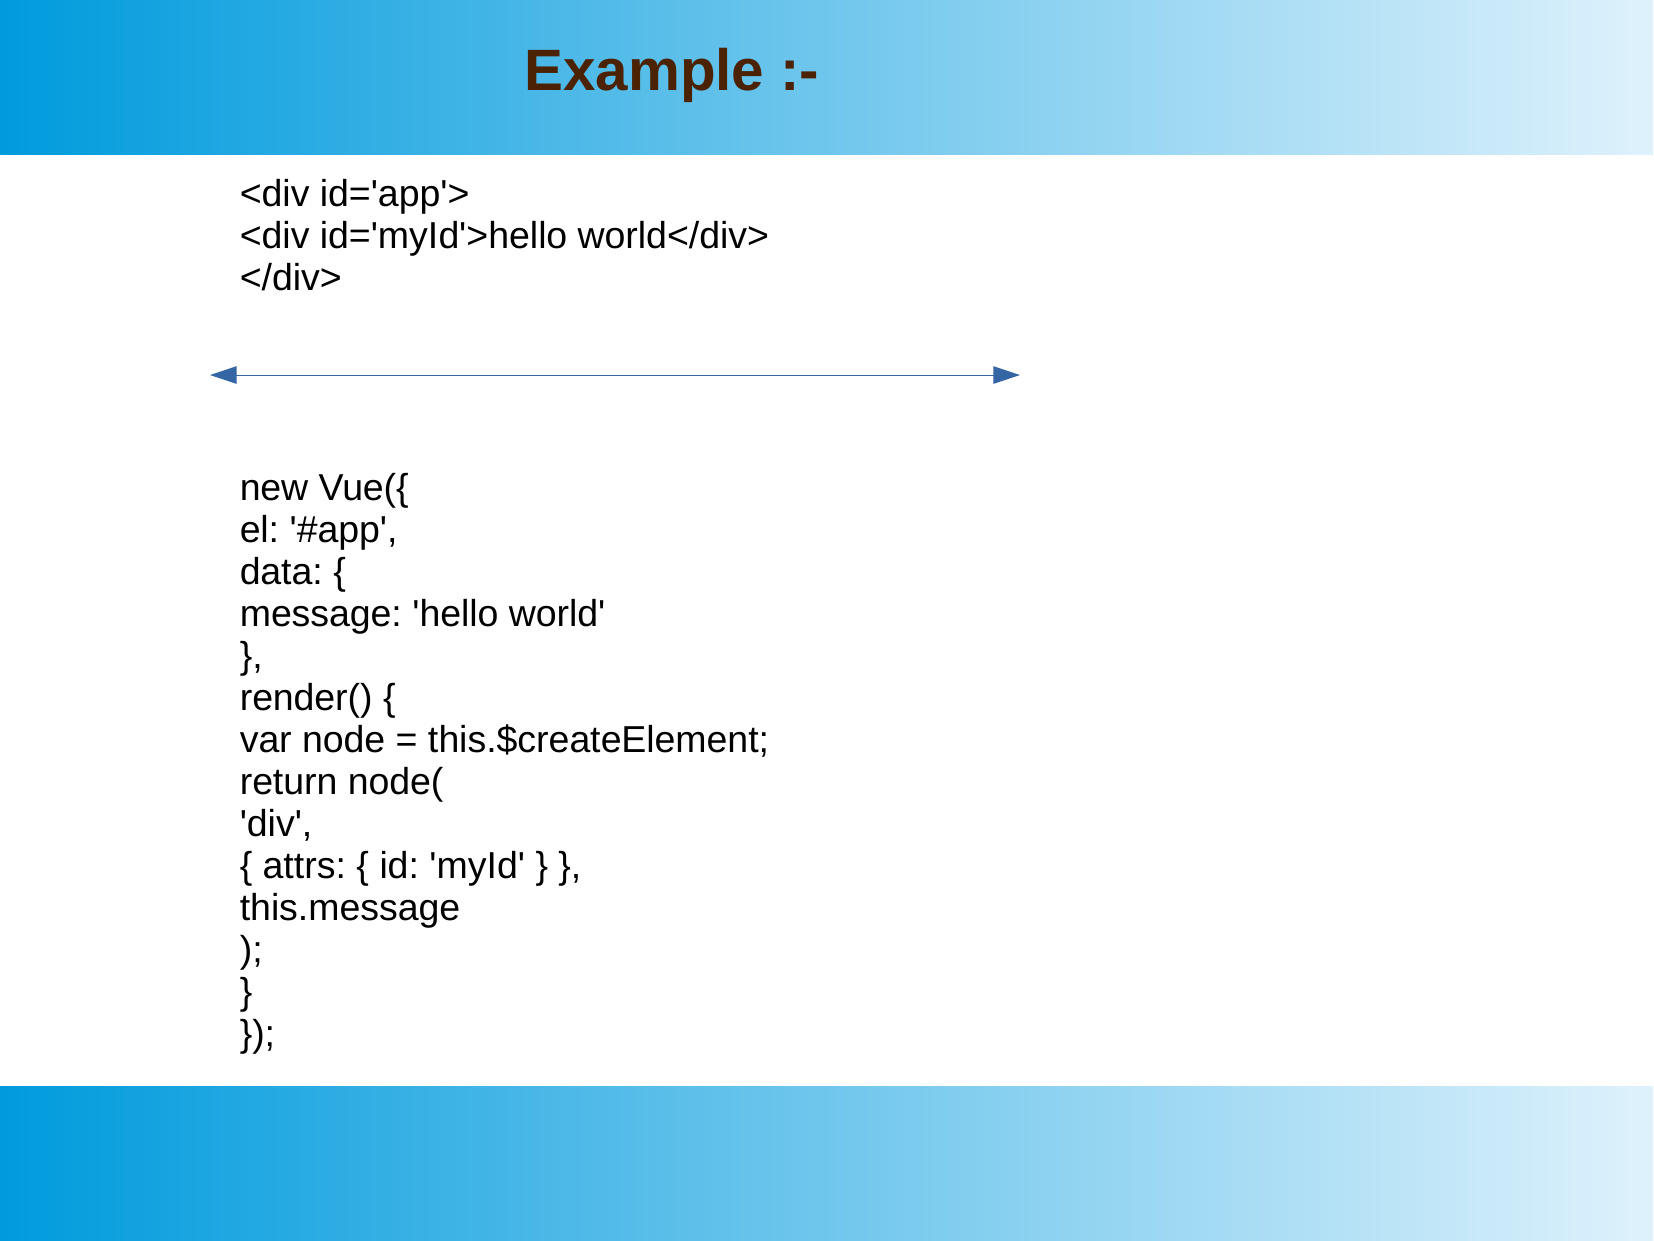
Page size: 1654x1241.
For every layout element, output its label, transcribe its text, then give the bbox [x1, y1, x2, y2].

text_box <div id='app'> <div id='myId'>hello world</div> </div> new Vue({ el: '#app', data: { message: 'hello world' }, render() { var node = this.$createElement; return node( 'div', { attrs: { id: 'myId' } }, this.message ); } }); [225, 165, 1261, 1062]
text_box Example :- [510, 30, 835, 110]
